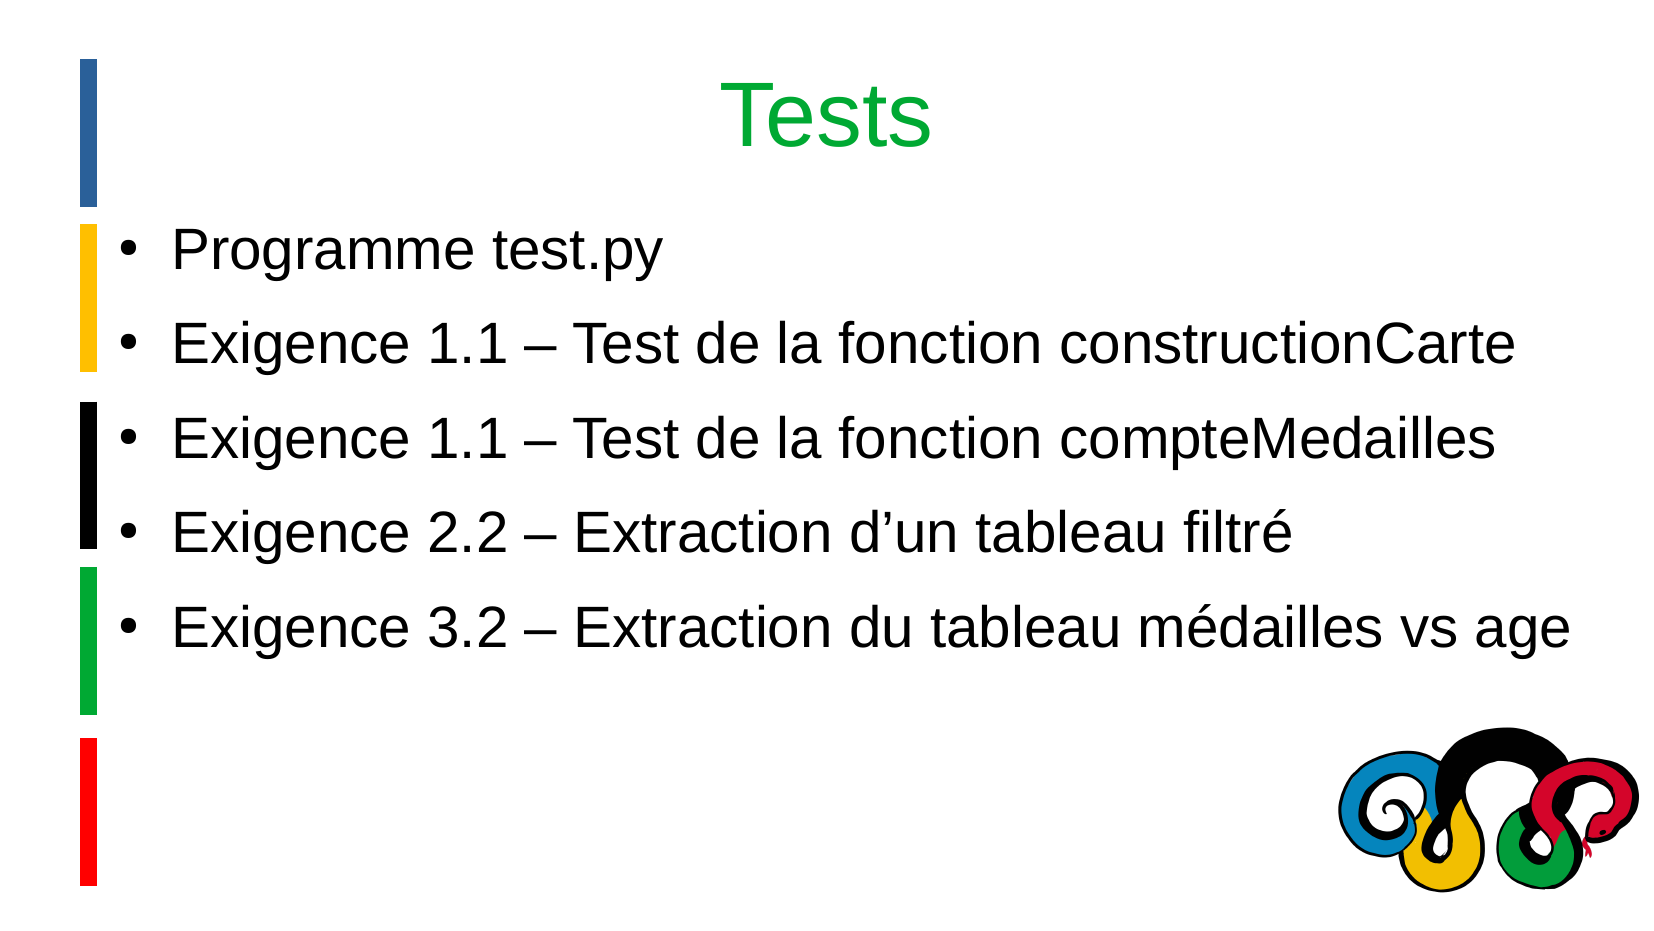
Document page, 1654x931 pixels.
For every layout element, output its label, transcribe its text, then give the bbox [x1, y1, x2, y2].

list Programme test.py Exigence 1.1 – Test de la fonction constructionCarte Exigence 1.1 – Test de la fonction compteMedailles Exigence 2.2 – Extraction d’un tableau filtré Exigence 3.2 – Extraction du tableau médailles vs age [100, 216, 1589, 756]
picture [1322, 649, 1654, 931]
title Tests [82, 37, 1571, 193]
